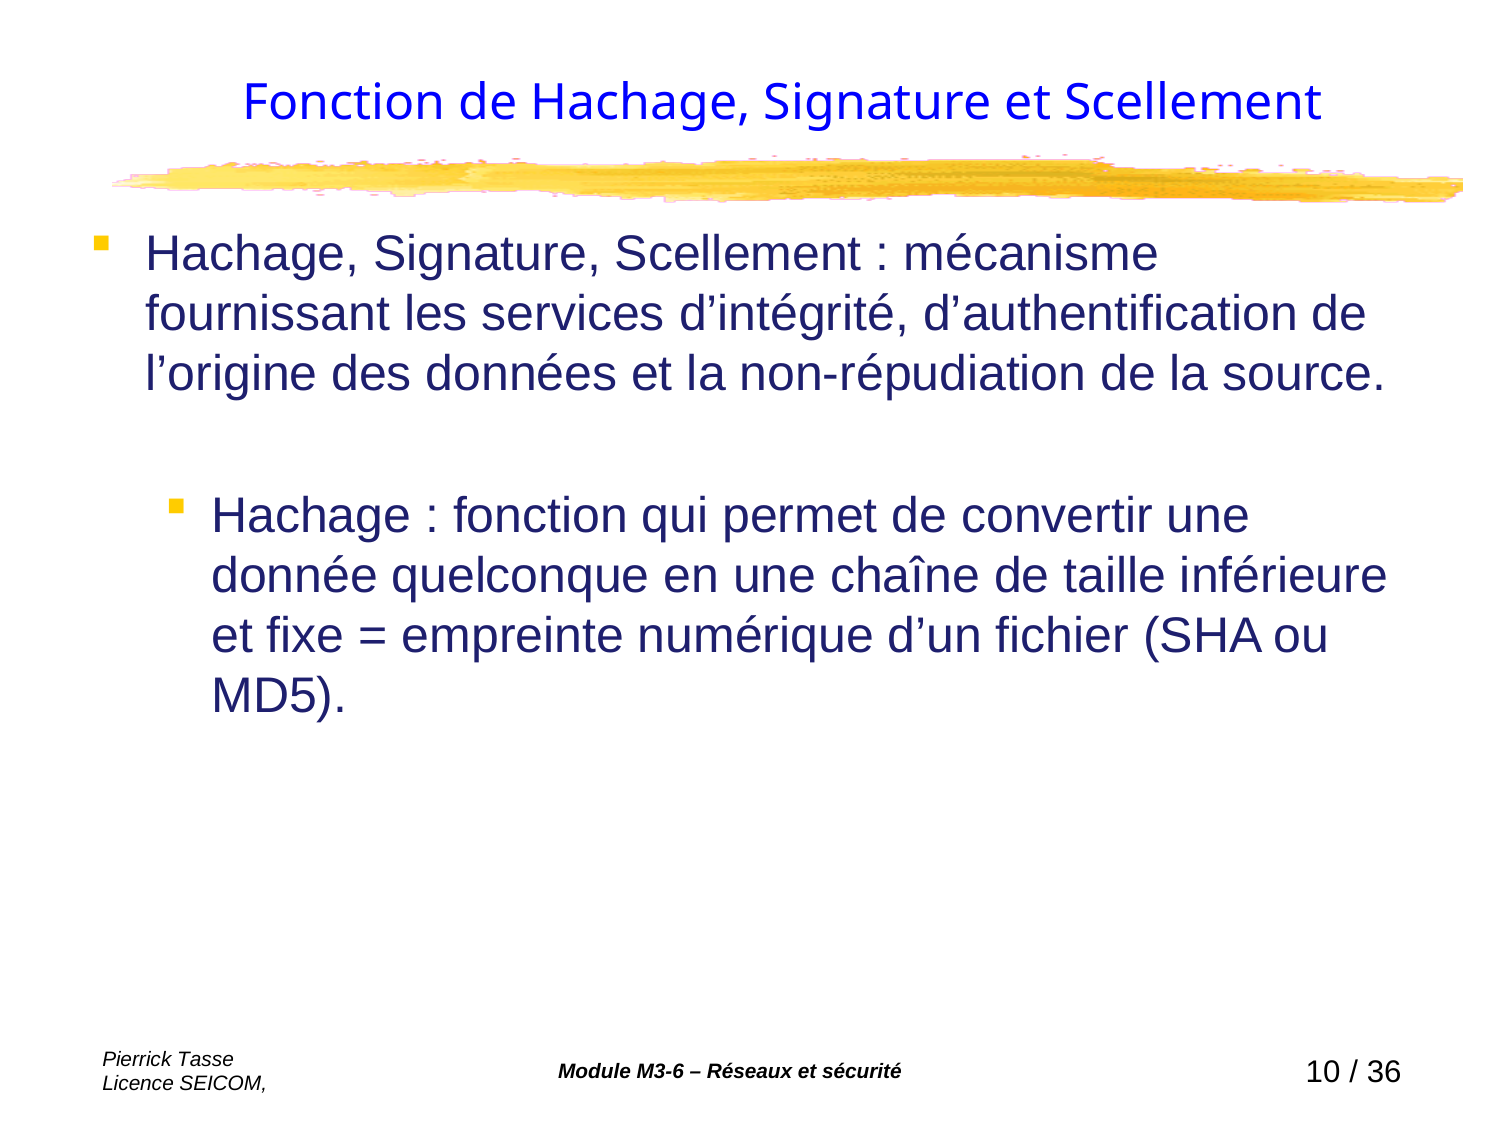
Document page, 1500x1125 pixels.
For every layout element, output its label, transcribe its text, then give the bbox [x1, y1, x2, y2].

picture [112, 149, 1463, 213]
title Fonction de Hachage, Signature et Scellement [62, 37, 1338, 138]
list Hachage, Signature, Scellement : mécanisme fournissant les services d’intégrité, d’authentification de l’origine des données et la non-répudiation de la source. Hachage : fonction qui permet de convertir une donnée quelconque en une chaîne de taille inférieure et fixe = empreinte numérique d’un fichier (SHA ou MD5). [74, 212, 1417, 1028]
